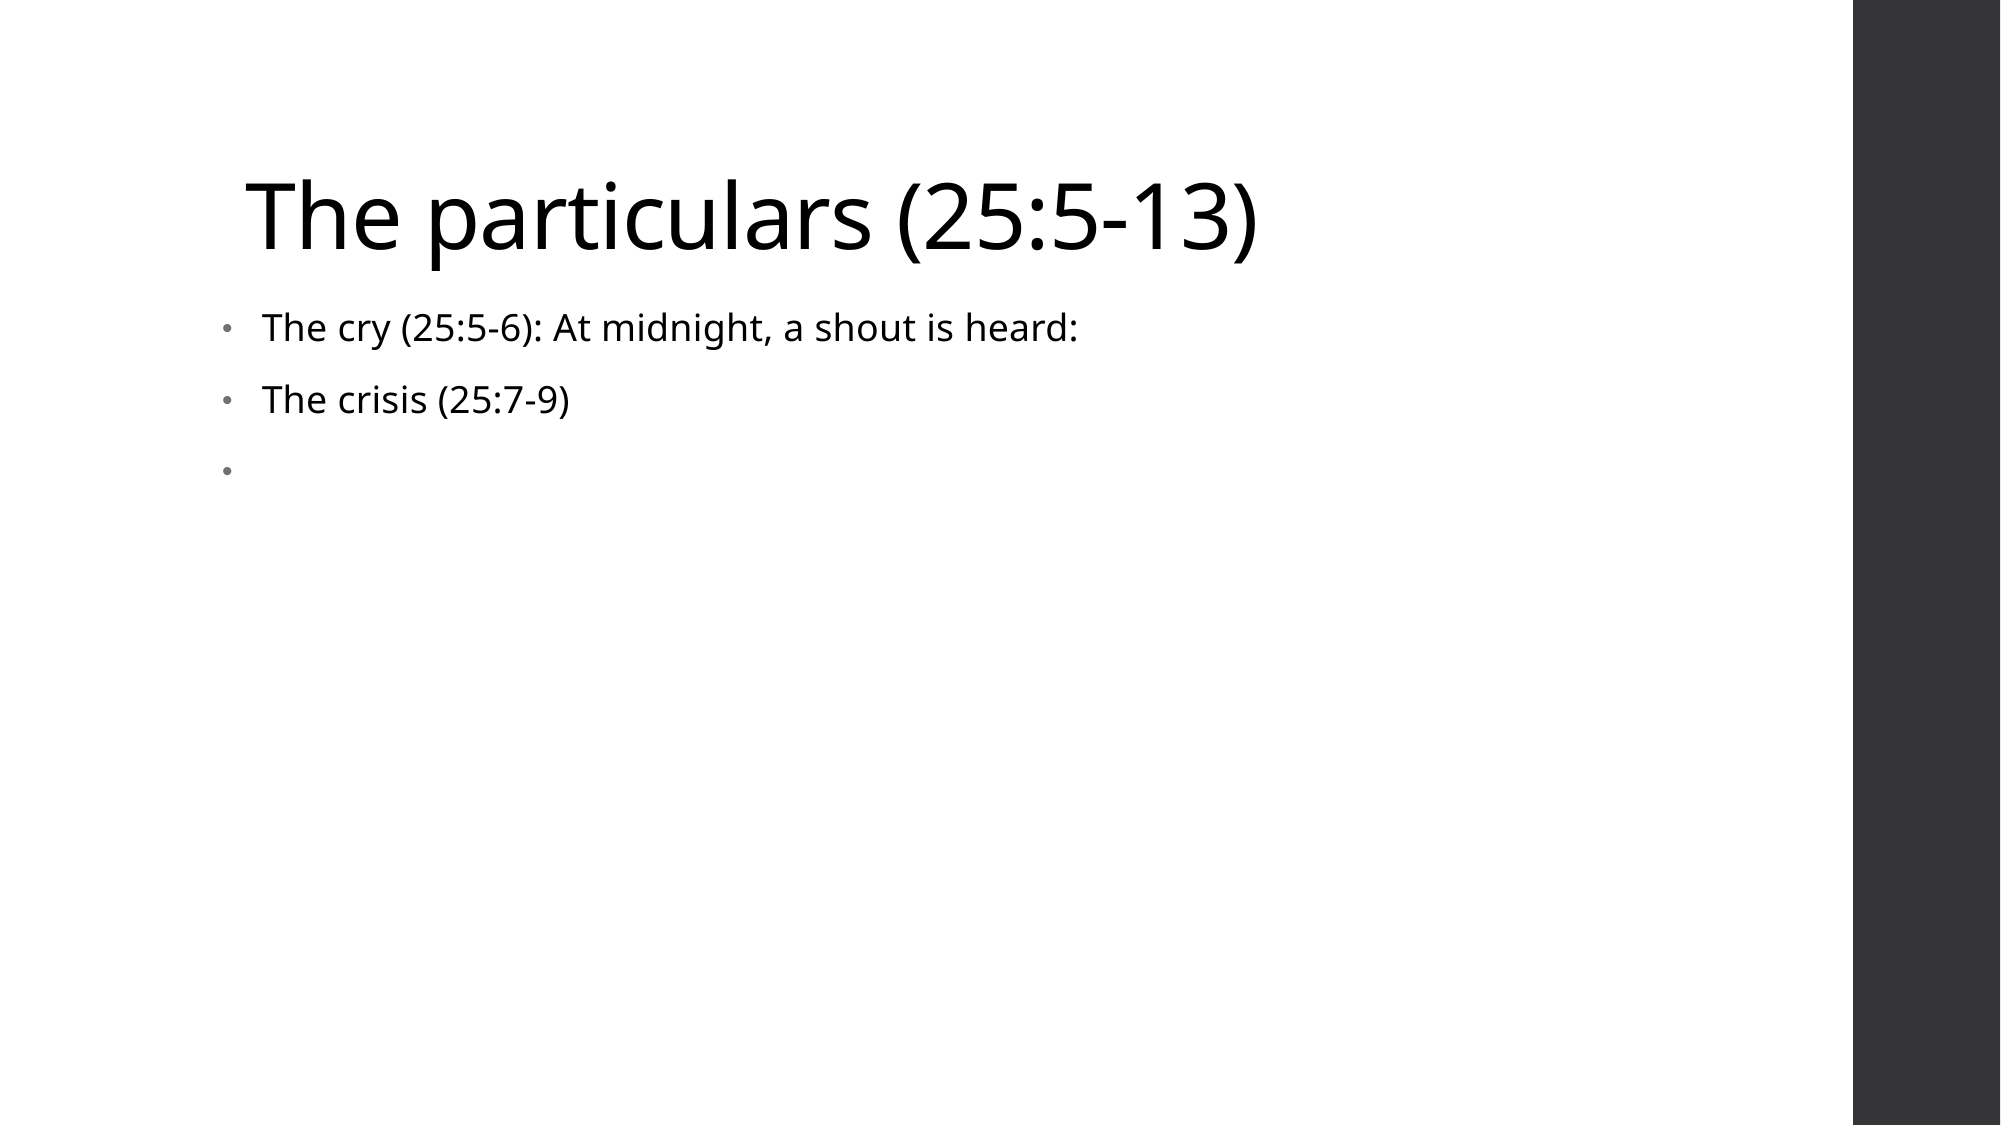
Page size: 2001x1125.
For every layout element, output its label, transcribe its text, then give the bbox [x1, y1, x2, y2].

title The particulars (25:5-13) [206, 60, 1797, 278]
list The cry (25:5-6): At midnight, a shout is heard: The crisis (25:7-9) [206, 299, 1617, 1014]
